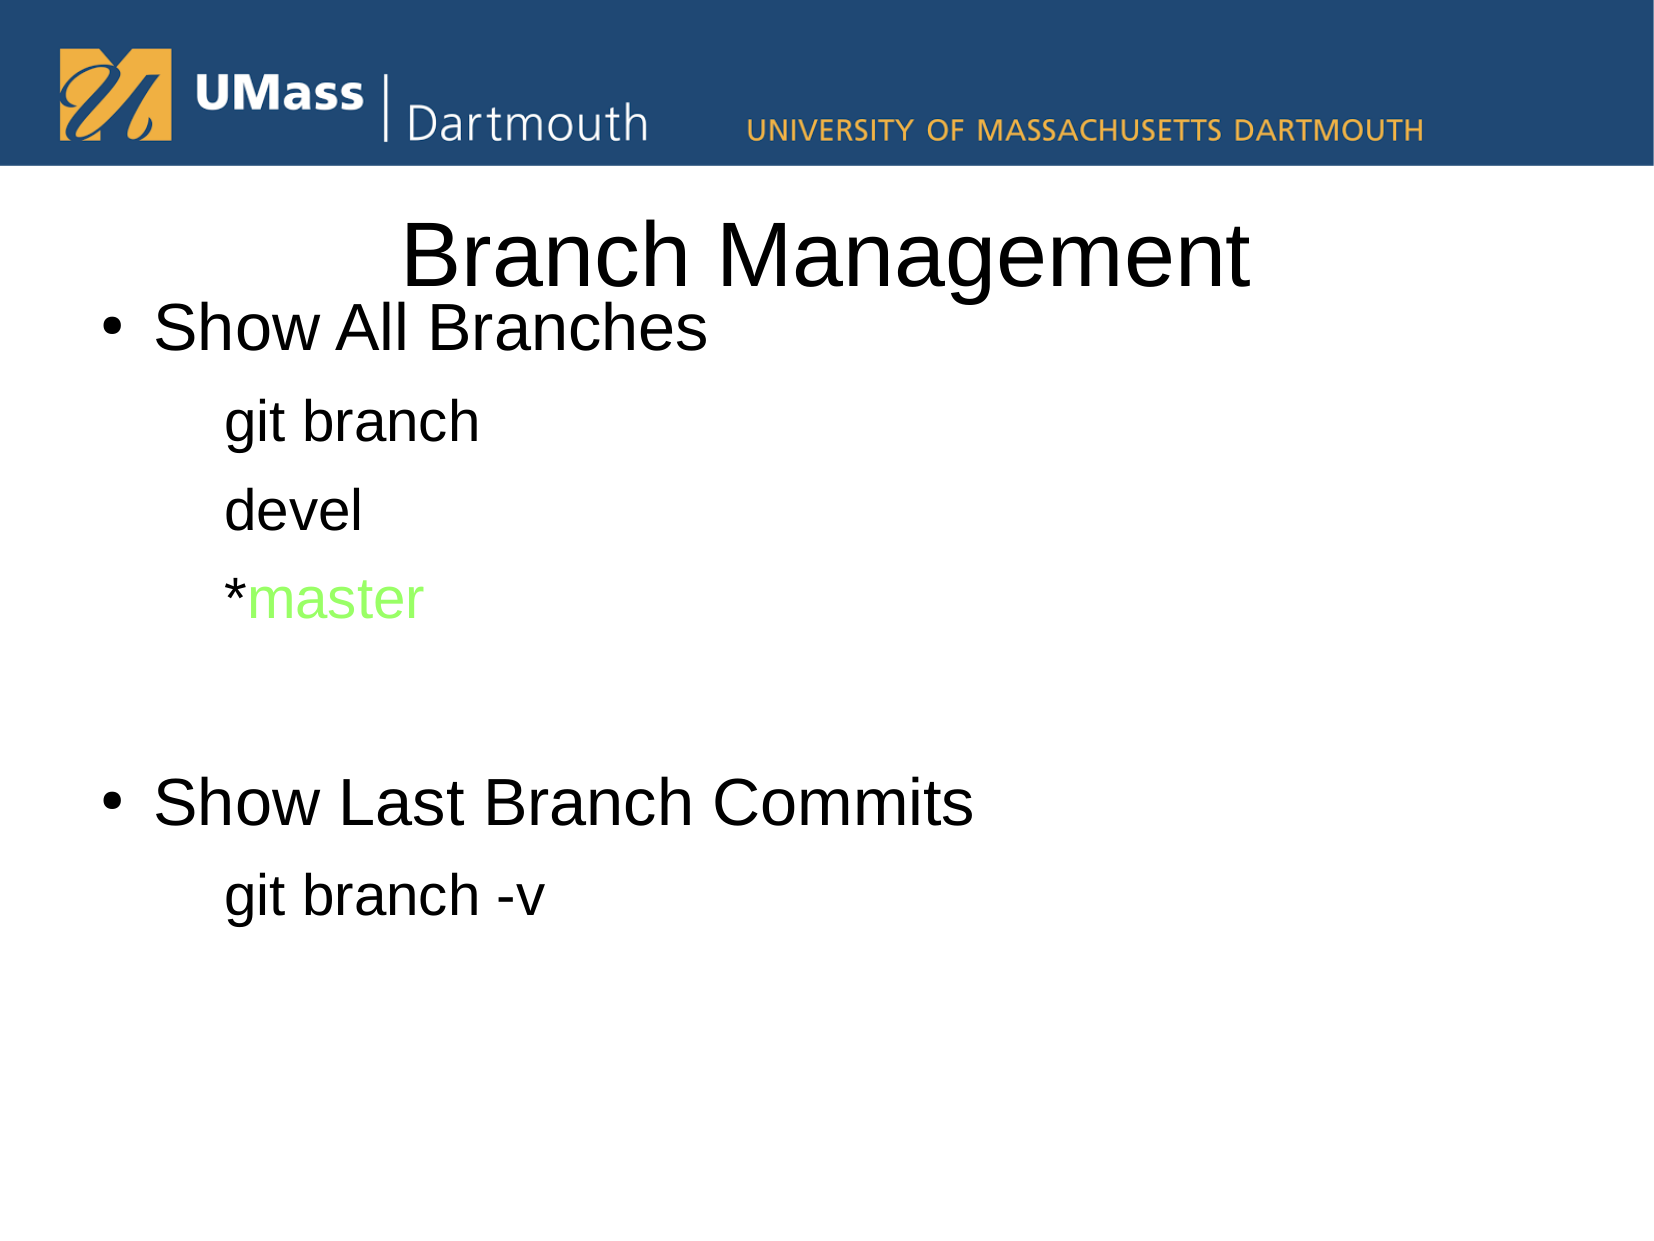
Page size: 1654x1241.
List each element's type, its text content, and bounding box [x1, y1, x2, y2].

picture [0, 0, 1654, 166]
list Show All Branches git branch devel *master Show Last Branch Commits git branch -v [82, 290, 1571, 1010]
title Branch Management [82, 180, 1571, 290]
